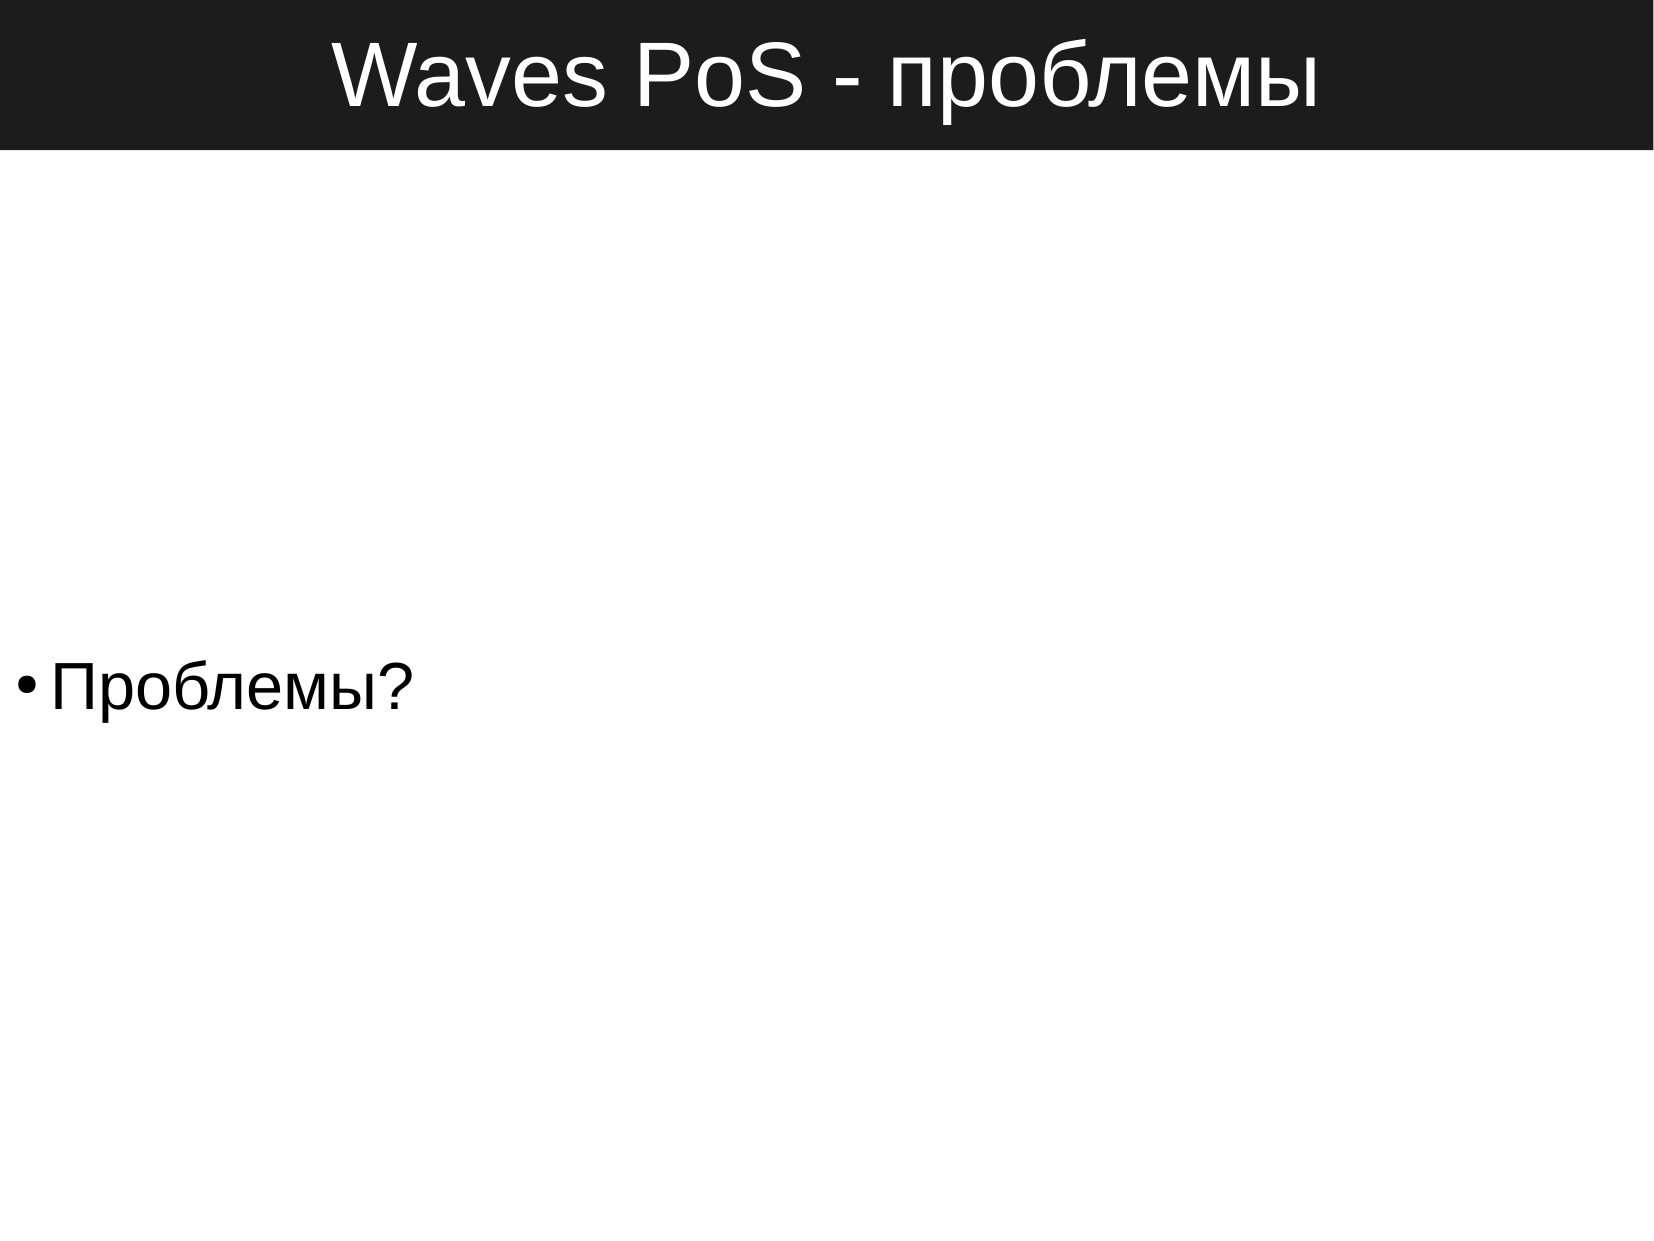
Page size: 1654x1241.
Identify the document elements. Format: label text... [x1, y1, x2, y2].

subtitle Проблемы? [15, 142, 1606, 1231]
title Waves PoS - проблемы [0, 0, 1654, 151]
